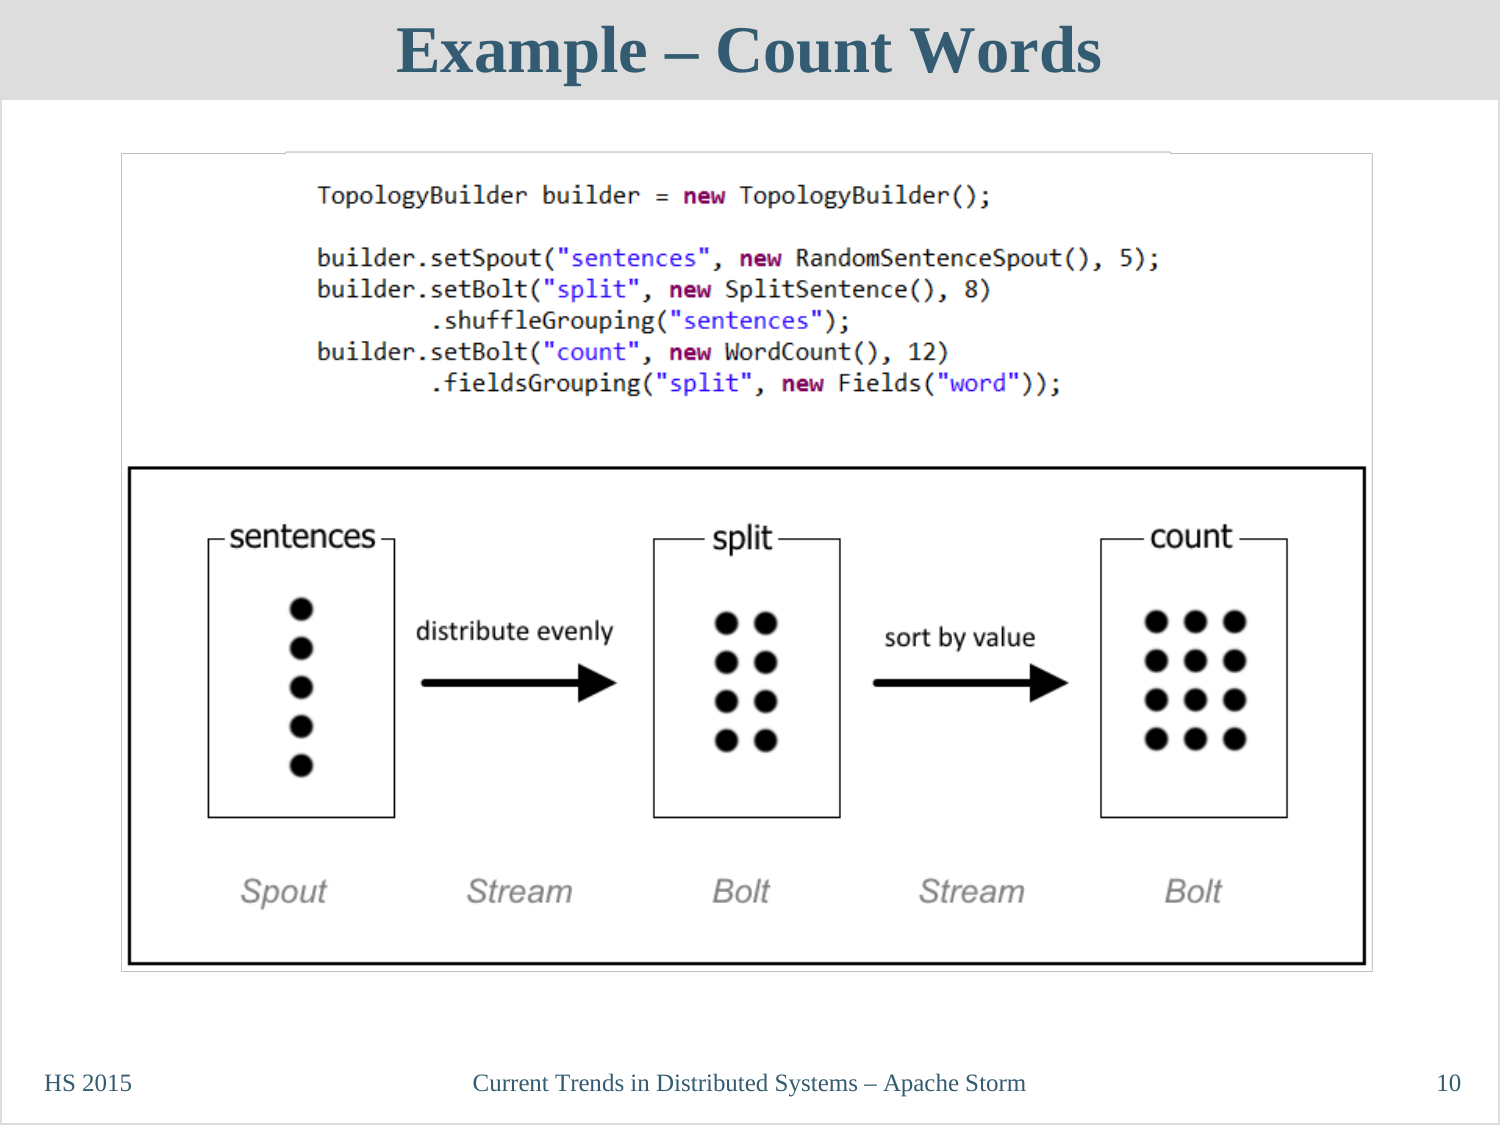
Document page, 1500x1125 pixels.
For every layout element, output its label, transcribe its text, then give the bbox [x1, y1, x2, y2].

picture [0, 96, 1496, 1125]
title Example – Count Words [0, 0, 1500, 100]
